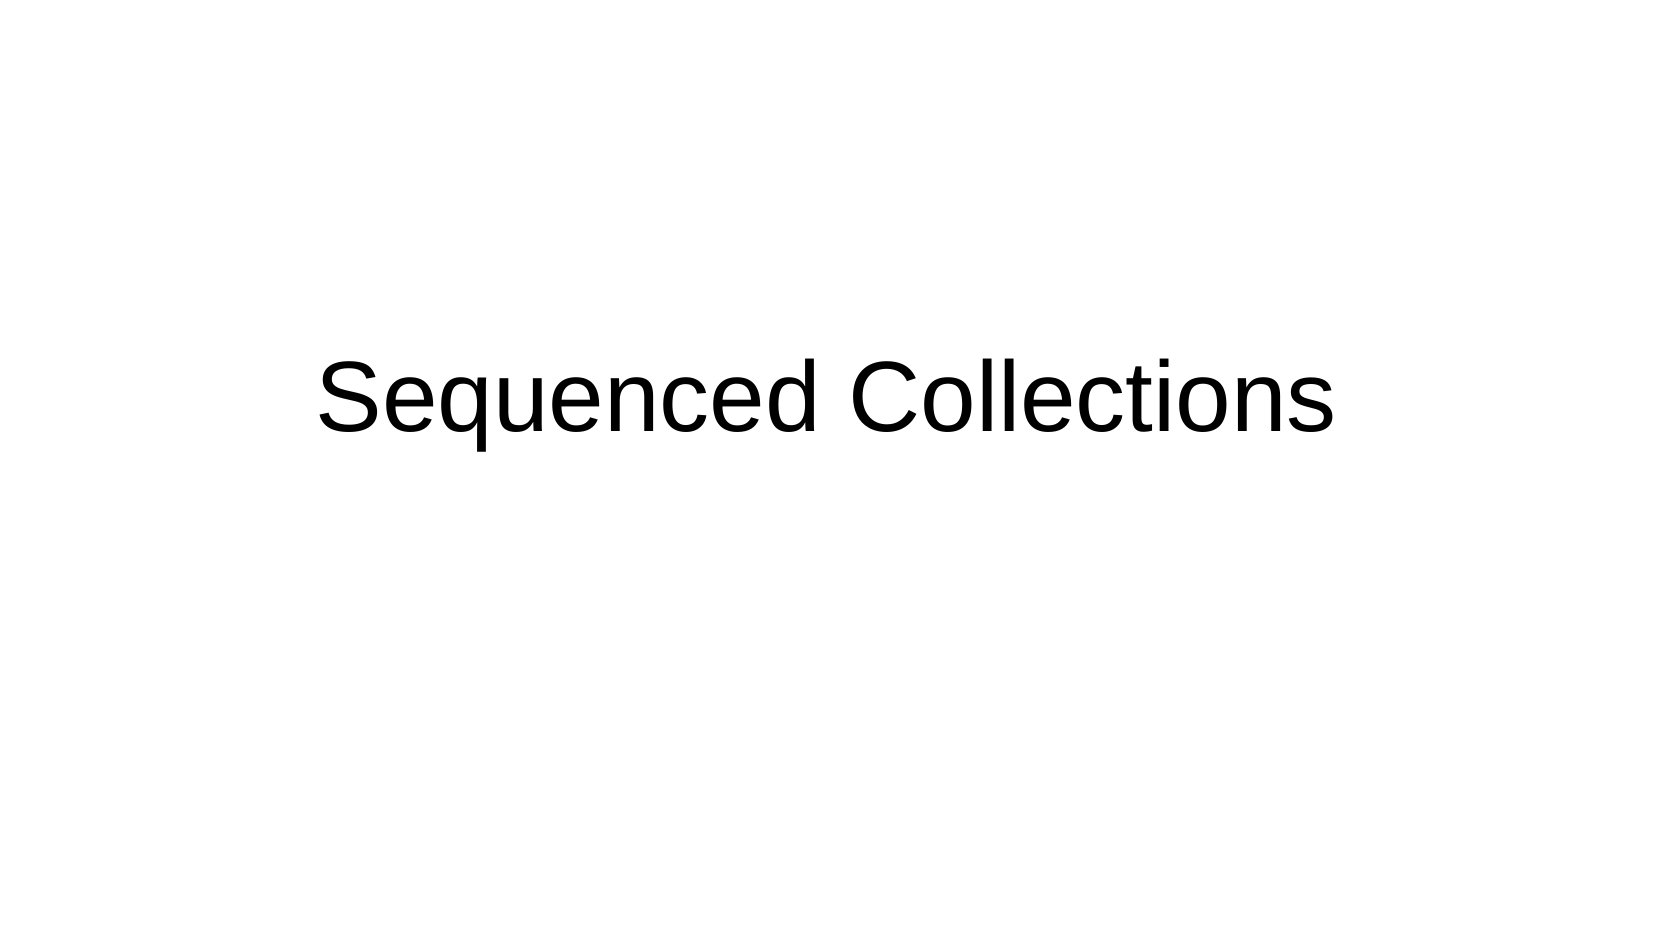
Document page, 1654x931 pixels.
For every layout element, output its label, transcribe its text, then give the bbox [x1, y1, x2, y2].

subtitle Sequenced Collections [82, 37, 1571, 757]
